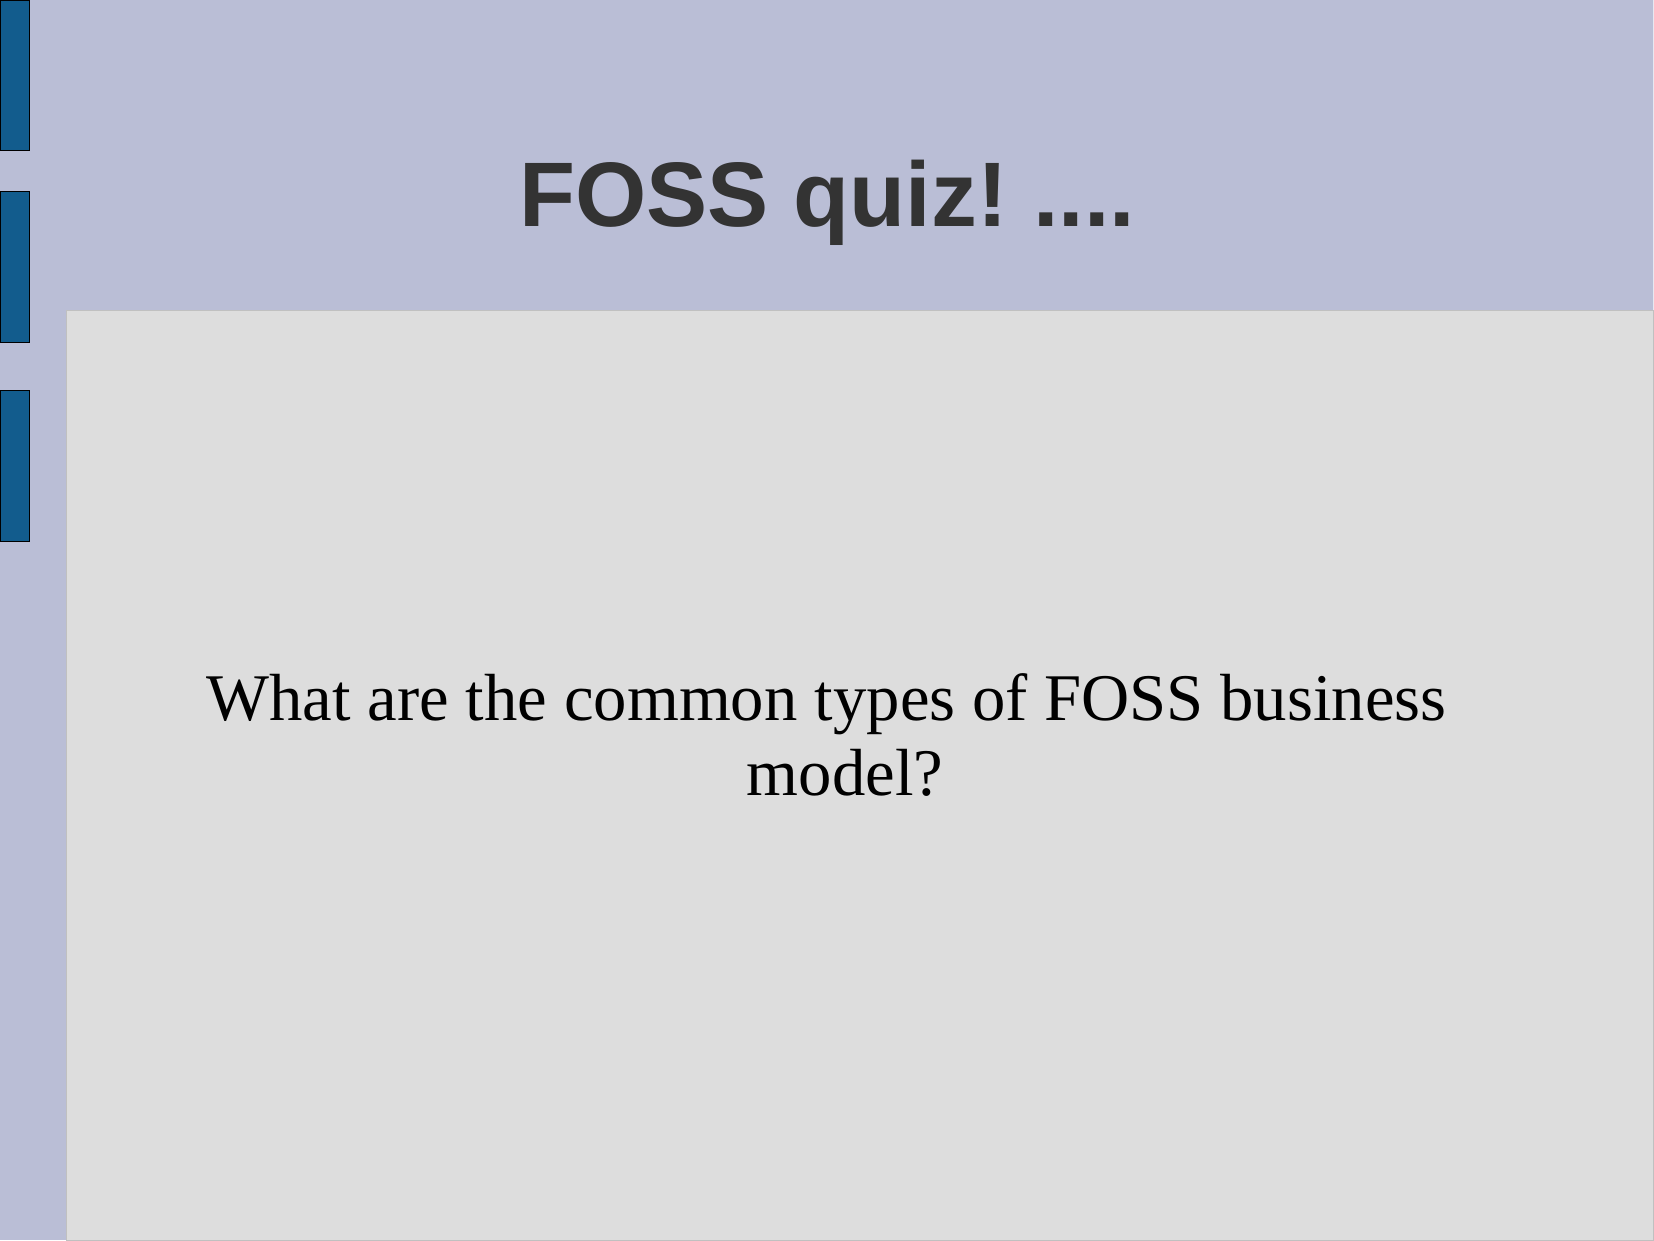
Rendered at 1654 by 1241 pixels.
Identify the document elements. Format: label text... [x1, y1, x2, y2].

title FOSS quiz! .... [121, 98, 1534, 291]
subtitle What are the common types of FOSS business model? [121, 352, 1534, 1119]
